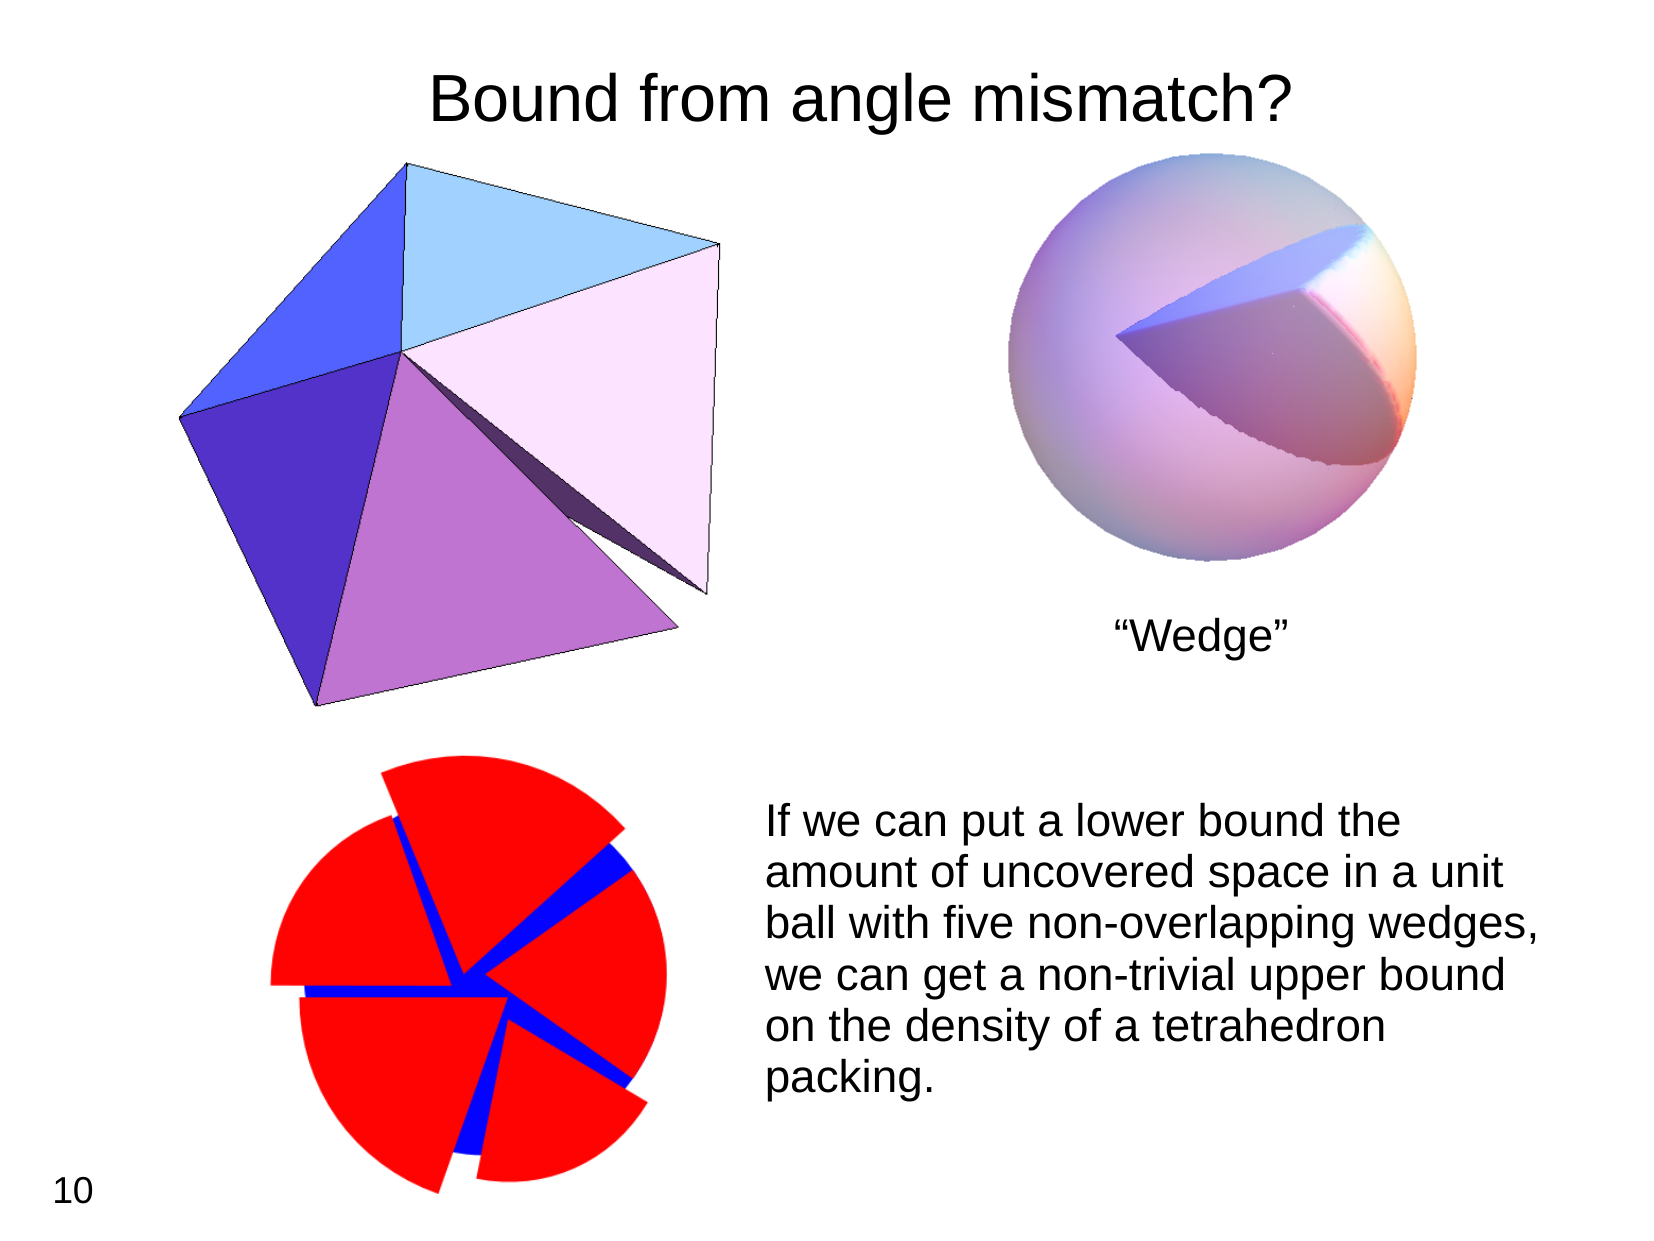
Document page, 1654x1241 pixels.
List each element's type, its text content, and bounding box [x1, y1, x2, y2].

text_box “Wedge” [1099, 602, 1304, 669]
picture [862, 0, 1584, 679]
text_box Bound from angle mismatch? [413, 53, 1313, 143]
text_box If we can put a lower bound the amount of uncovered space in a unit ball with five non-overlapping wedges, we can get a non-trivial upper bound on the density of a tetrahedron packing. [750, 787, 1576, 1110]
text_box 10 [37, 1162, 109, 1220]
picture [75, 0, 839, 1202]
